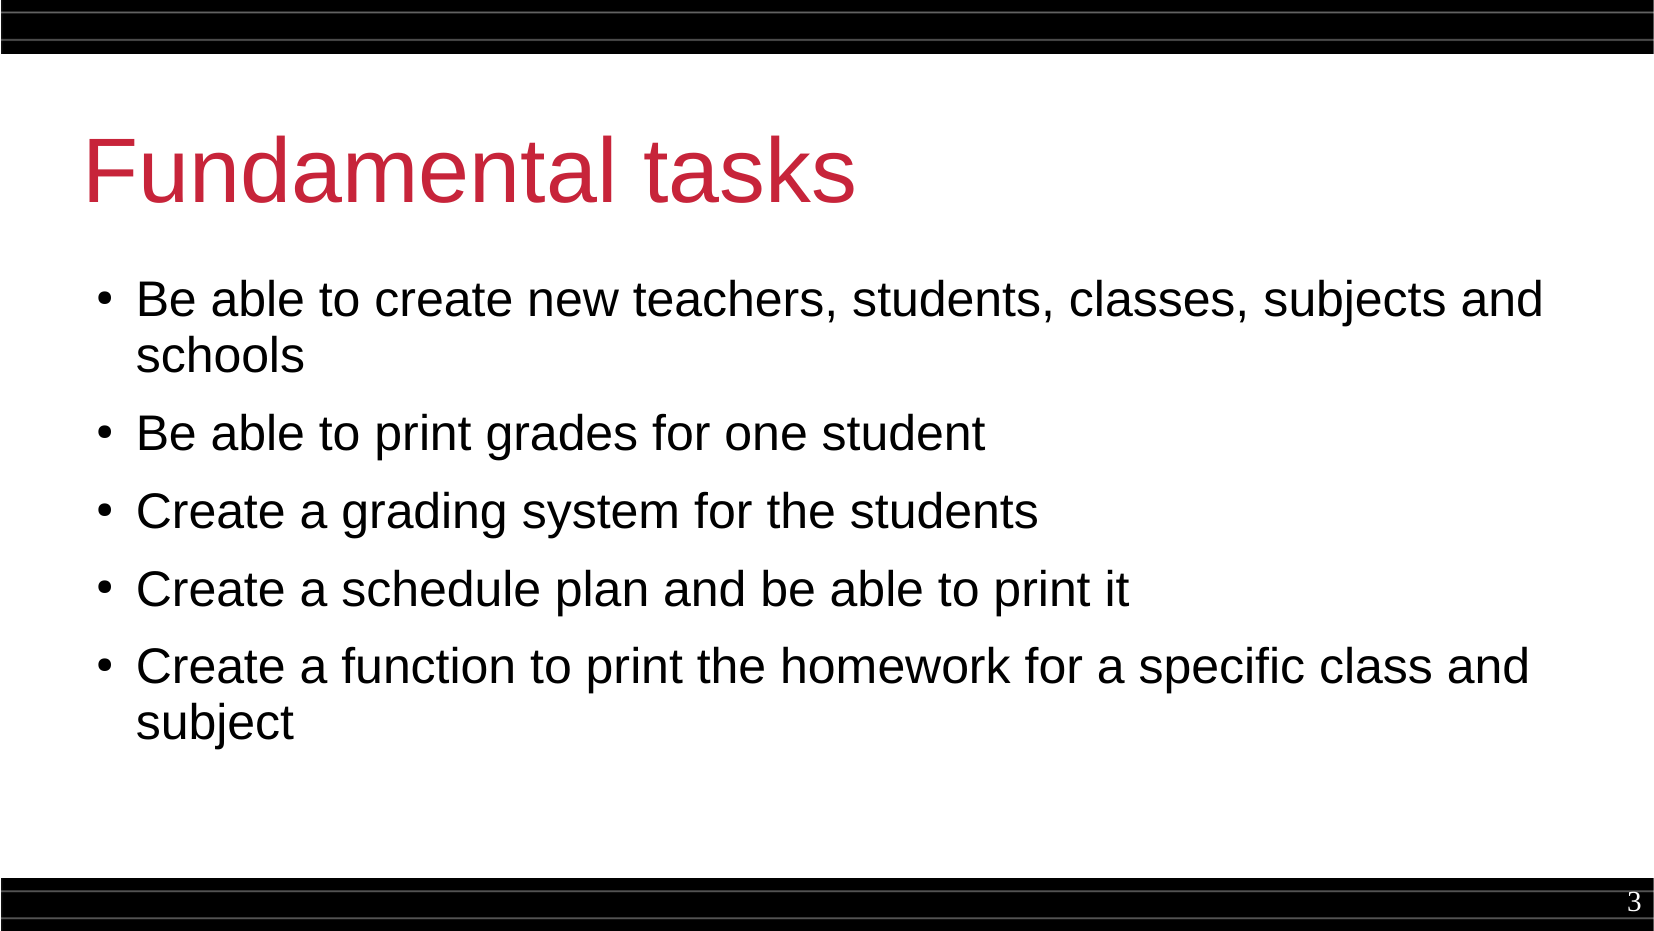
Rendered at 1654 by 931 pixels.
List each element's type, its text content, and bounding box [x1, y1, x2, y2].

picture [1, 878, 1654, 931]
title Fundamental tasks [82, 92, 1571, 249]
list Be able to create new teachers, students, classes, subjects and schools Be able to print grades for one student Create a grading system for the students Create a schedule plan and be able to print it Create a function to print the homework for a specific class and subject [82, 271, 1571, 758]
picture [1, 0, 1654, 54]
